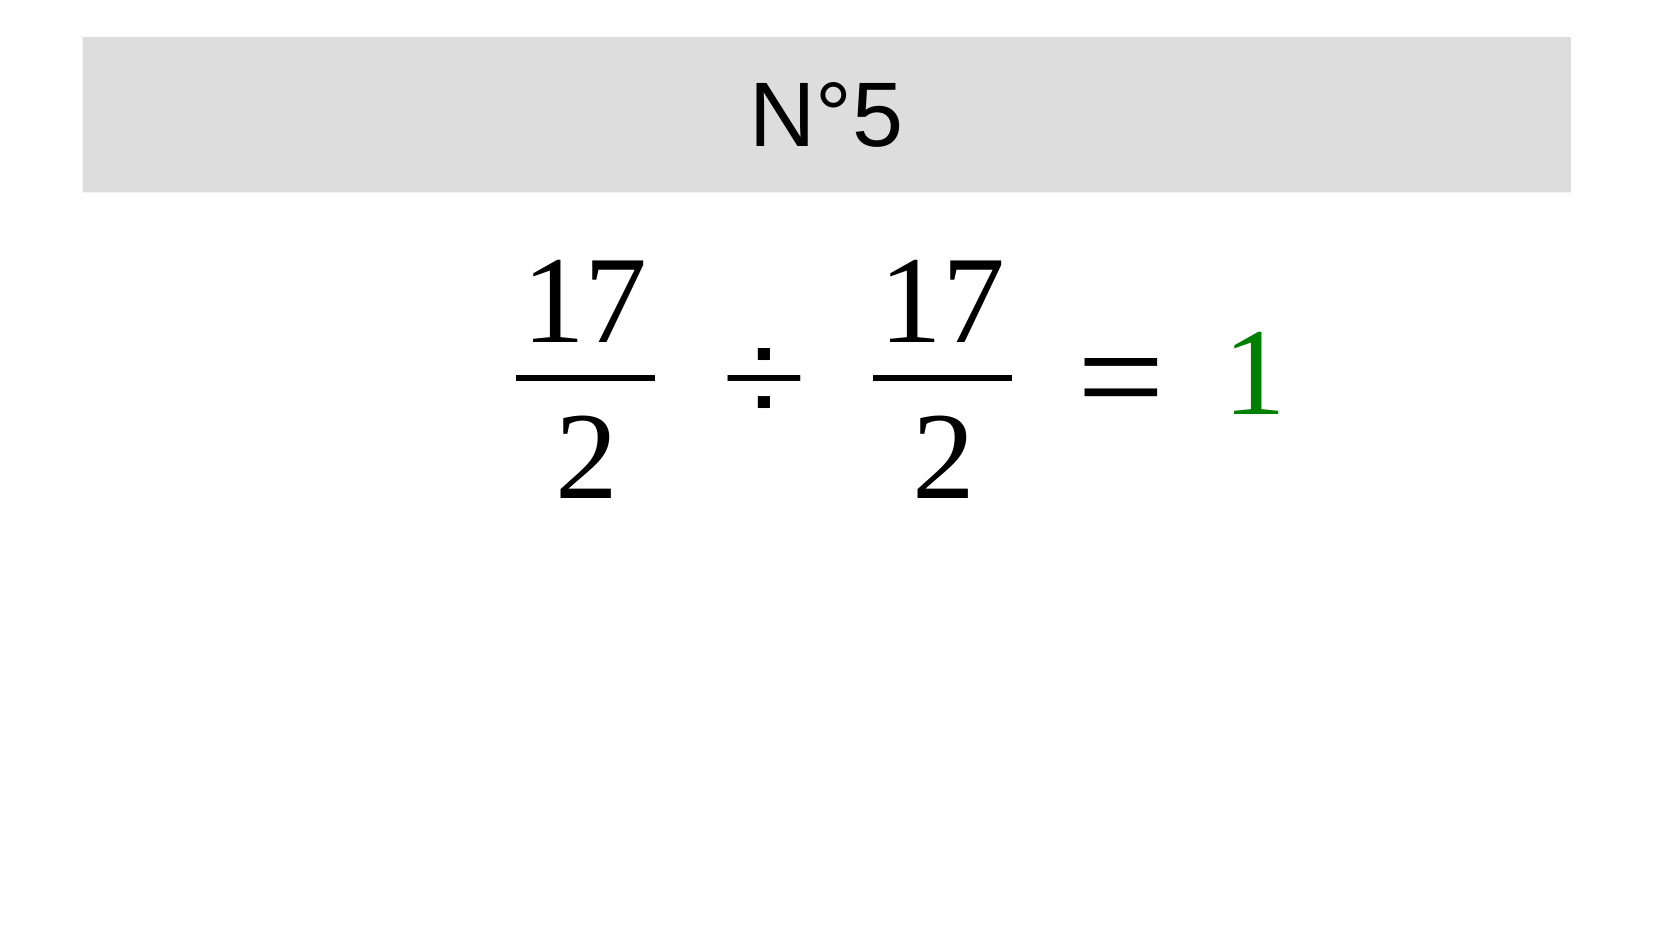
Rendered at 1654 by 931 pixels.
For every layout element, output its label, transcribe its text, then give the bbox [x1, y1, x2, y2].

chart [484, 231, 1293, 671]
title N°5 [82, 37, 1571, 193]
